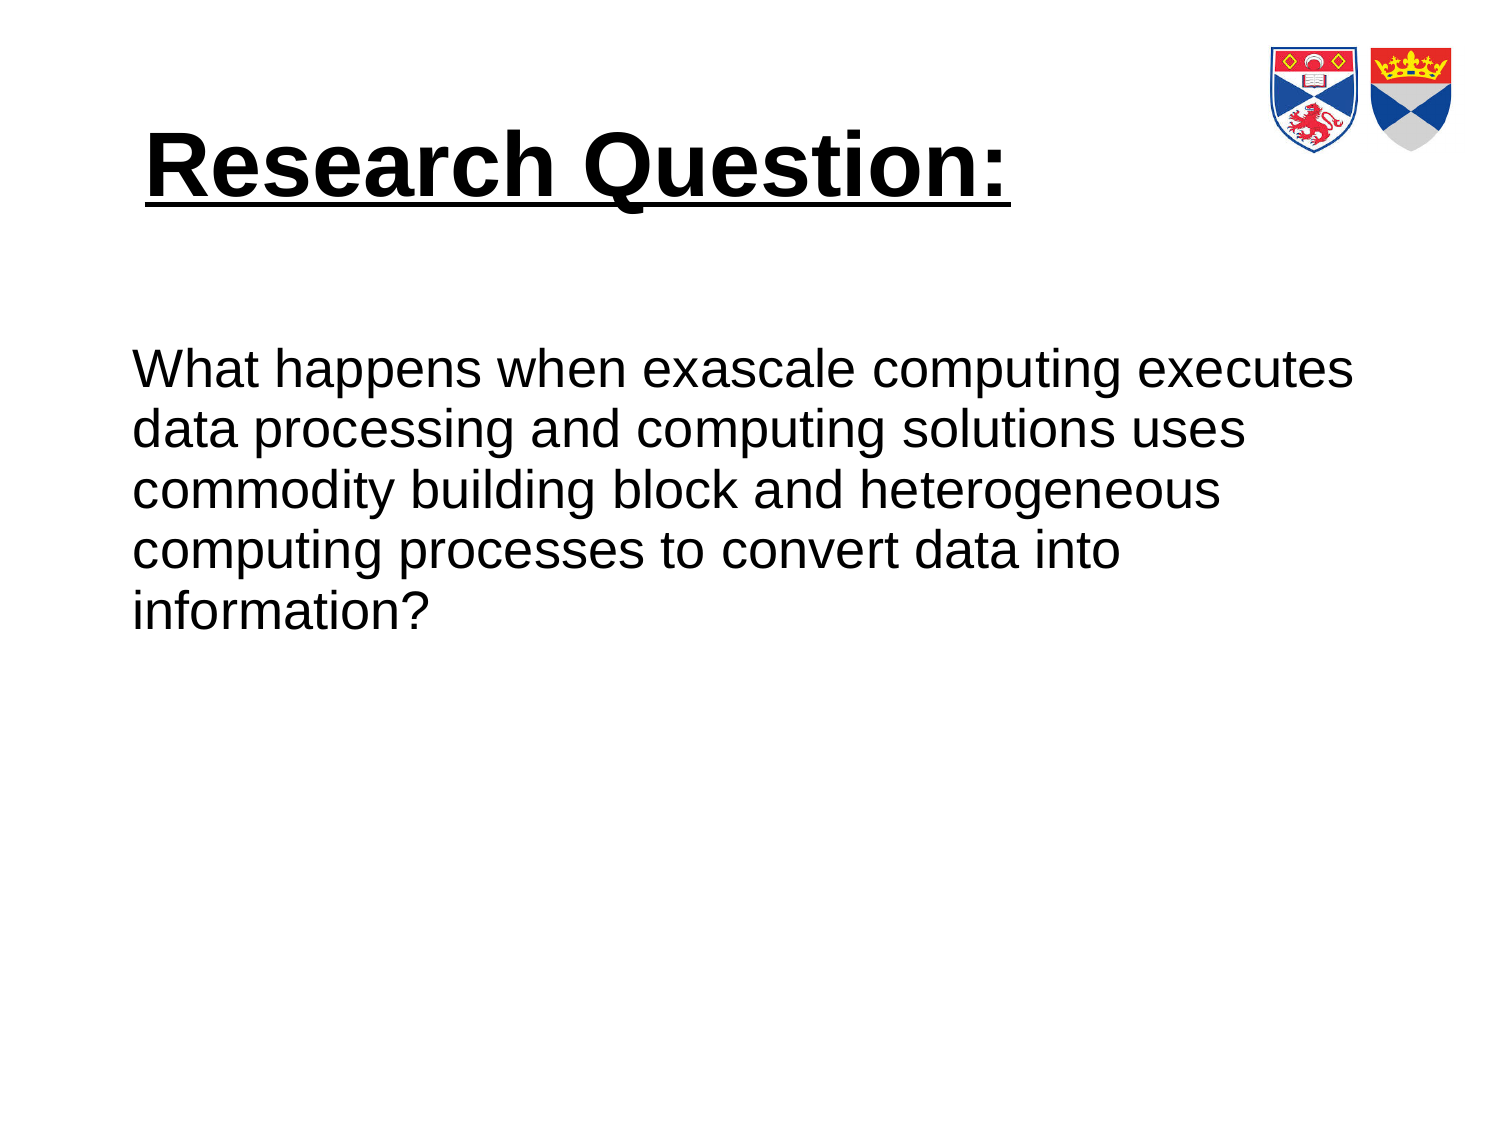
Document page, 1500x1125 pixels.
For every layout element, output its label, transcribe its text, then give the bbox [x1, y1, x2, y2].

text_box Research Question: [129, 106, 1111, 224]
picture [1268, 45, 1465, 154]
text_box What happens when exascale computing executes data processing and computing solutions uses commodity building block and heterogeneous computing processes to convert data into information? [118, 330, 1441, 650]
